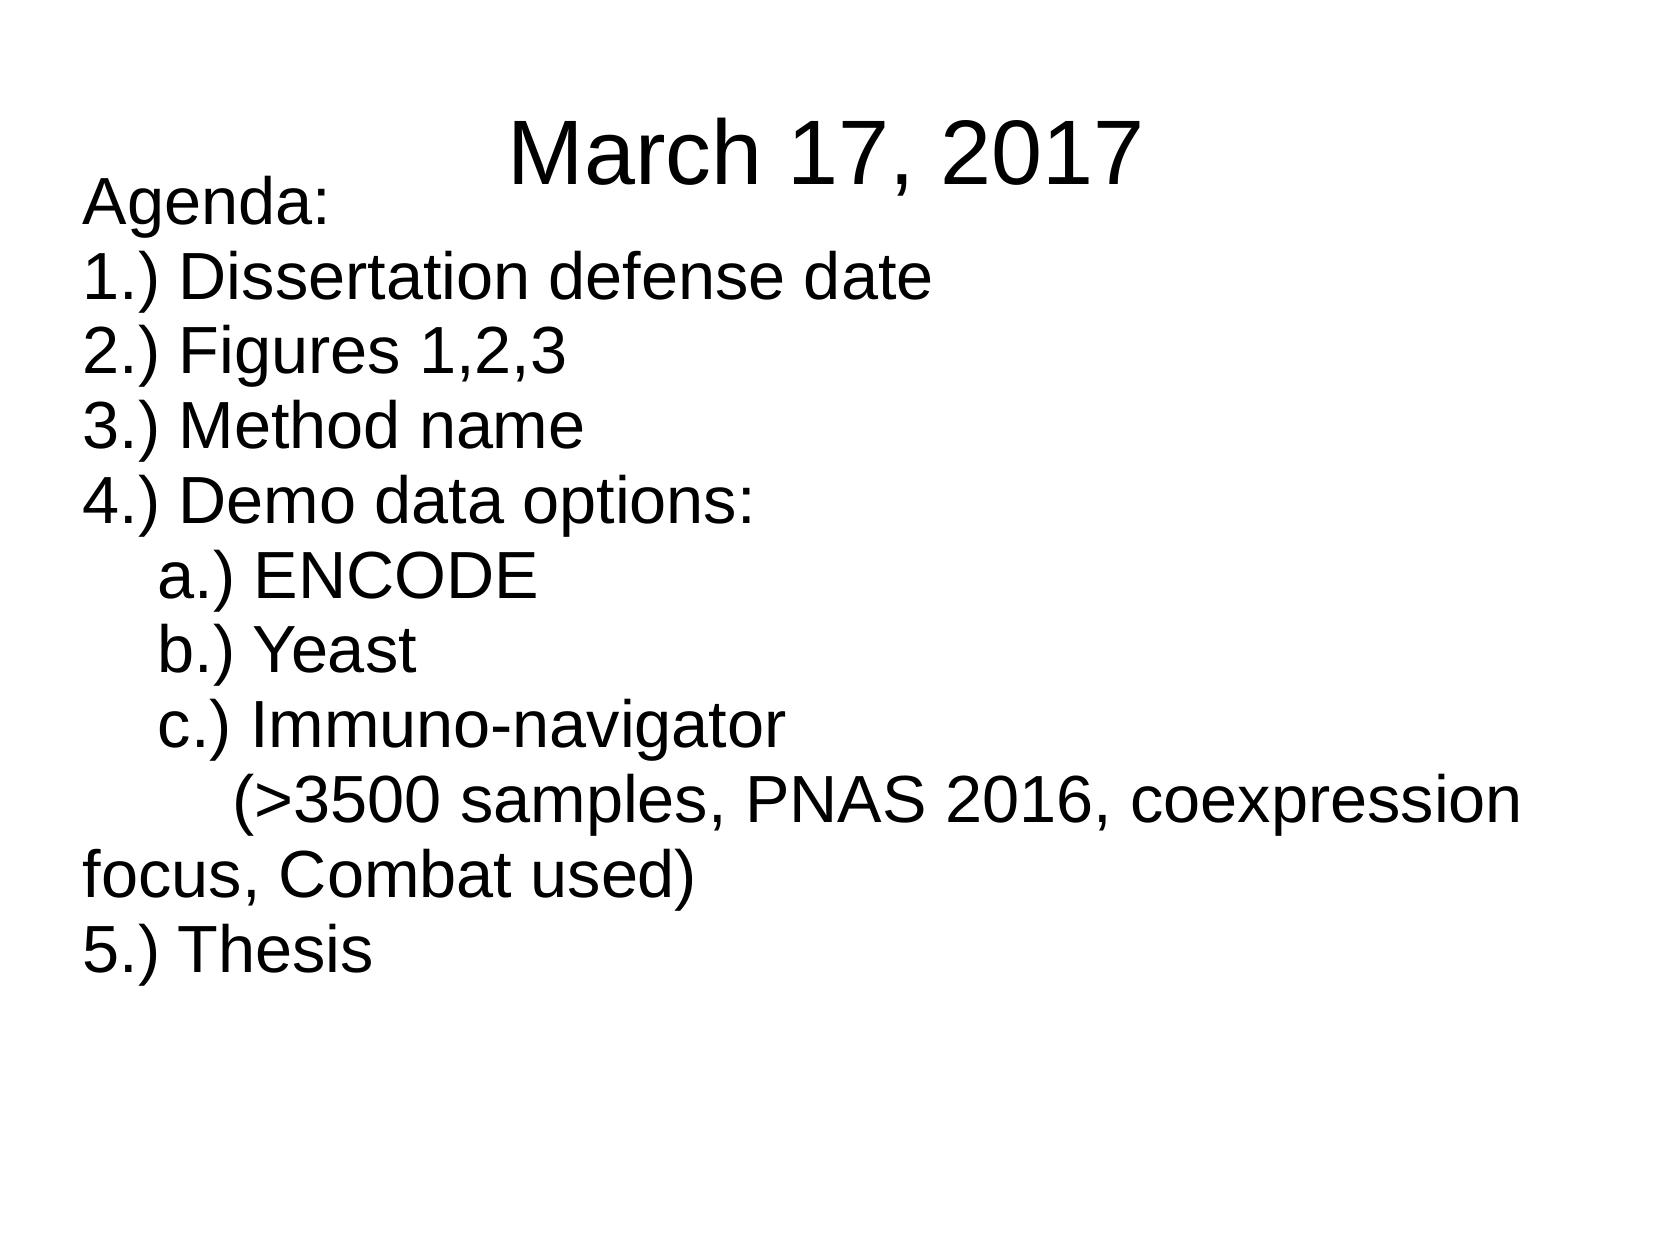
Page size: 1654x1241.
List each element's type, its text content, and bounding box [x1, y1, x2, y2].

subtitle Agenda: 1.) Dissertation defense date 2.) Figures 1,2,3 3.) Method name 4.) Demo data options: a.) ENCODE b.) Yeast c.) Immuno-navigator (>3500 samples, PNAS 2016, coexpression focus, Combat used) 5.) Thesis [82, 163, 1571, 1136]
title March 17, 2017 [82, 49, 1571, 163]
